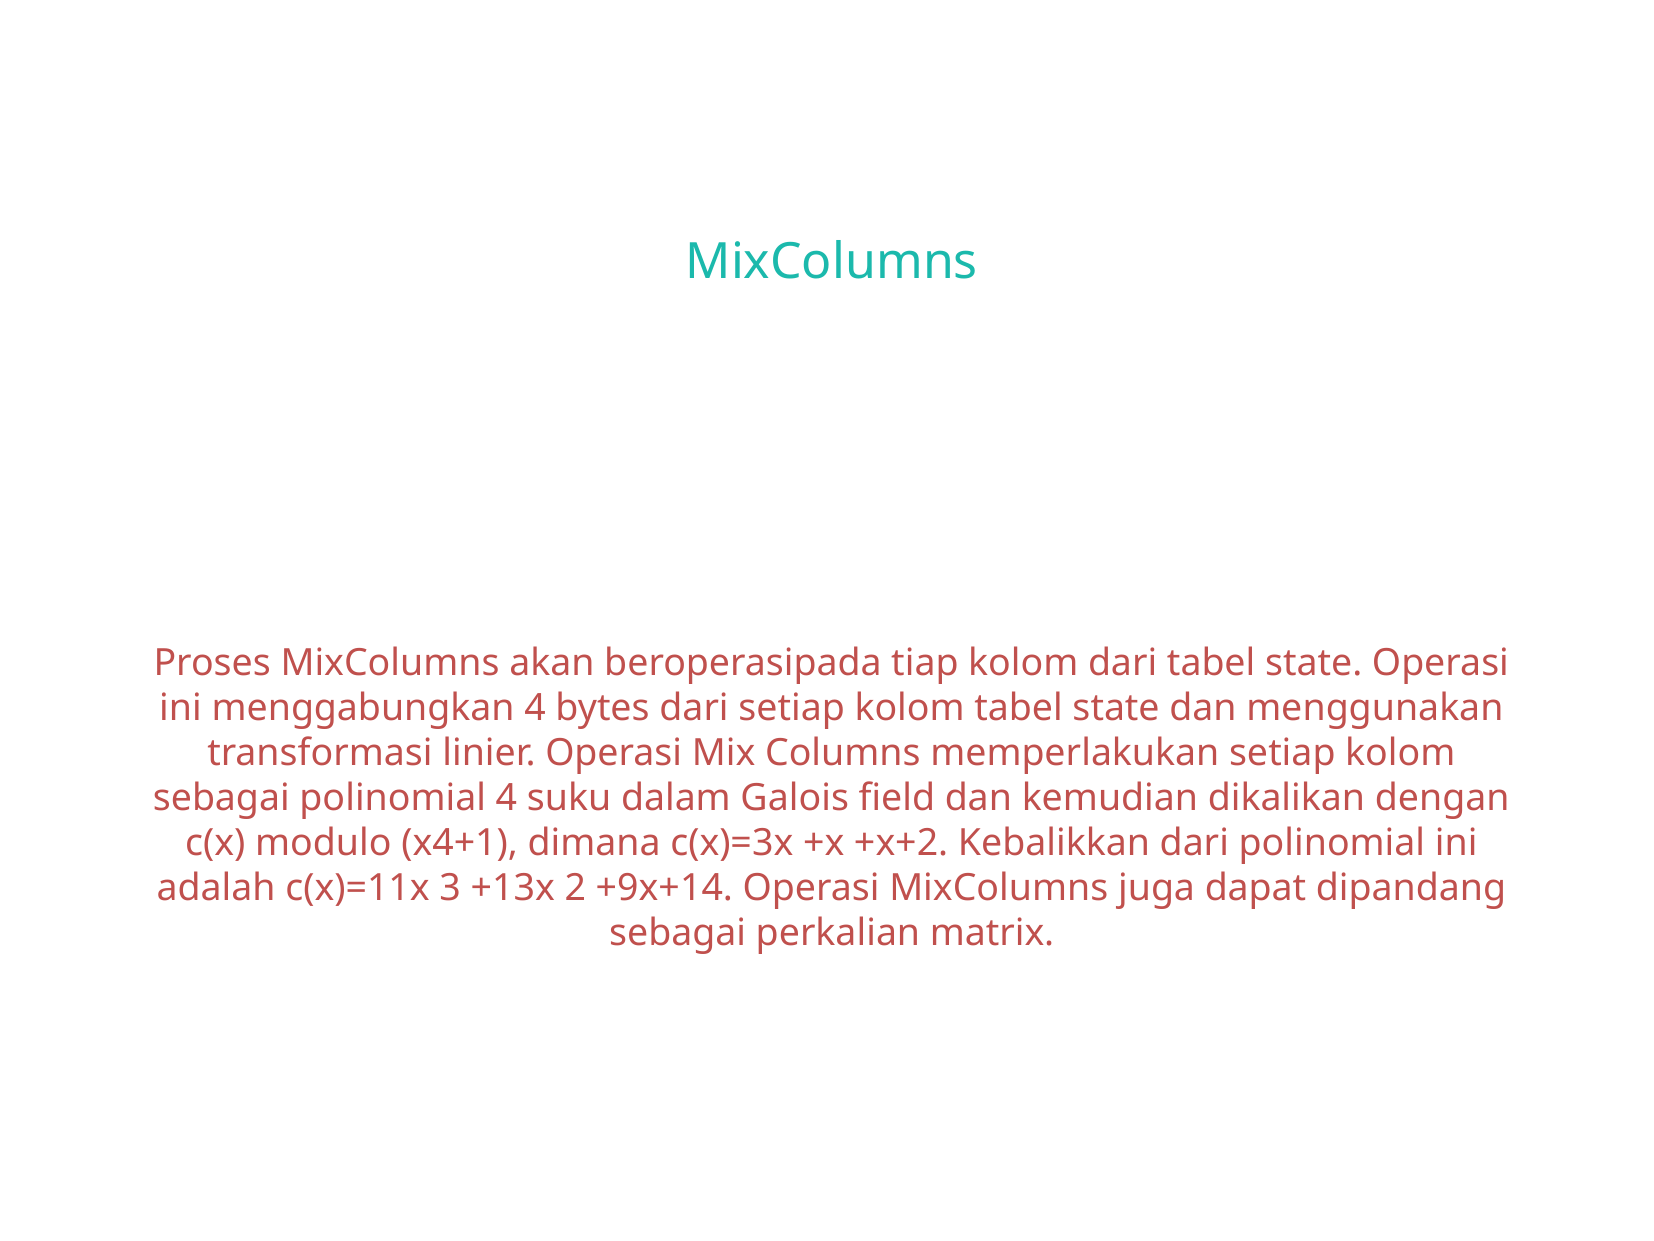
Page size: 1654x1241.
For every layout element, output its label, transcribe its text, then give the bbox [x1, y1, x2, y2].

title MixColumns [129, 125, 1535, 391]
text_box Proses MixColumns akan beroperasipada tiap kolom dari tabel state. Operasi ini menggabungkan 4 bytes dari setiap kolom tabel state dan menggunakan transformasi linier. Operasi Mix Columns memperlakukan setiap kolom sebagai polinomial 4 suku dalam Galois field dan kemudian dikalikan dengan c(x) modulo (x4+1), dimana c(x)=3x +x +x+2. Kebalikkan dari polinomial ini adalah c(x)=11x 3 +13x 2 +9x+14. Operasi MixColumns juga dapat dipandang sebagai perkalian matrix. [129, 471, 1535, 1120]
